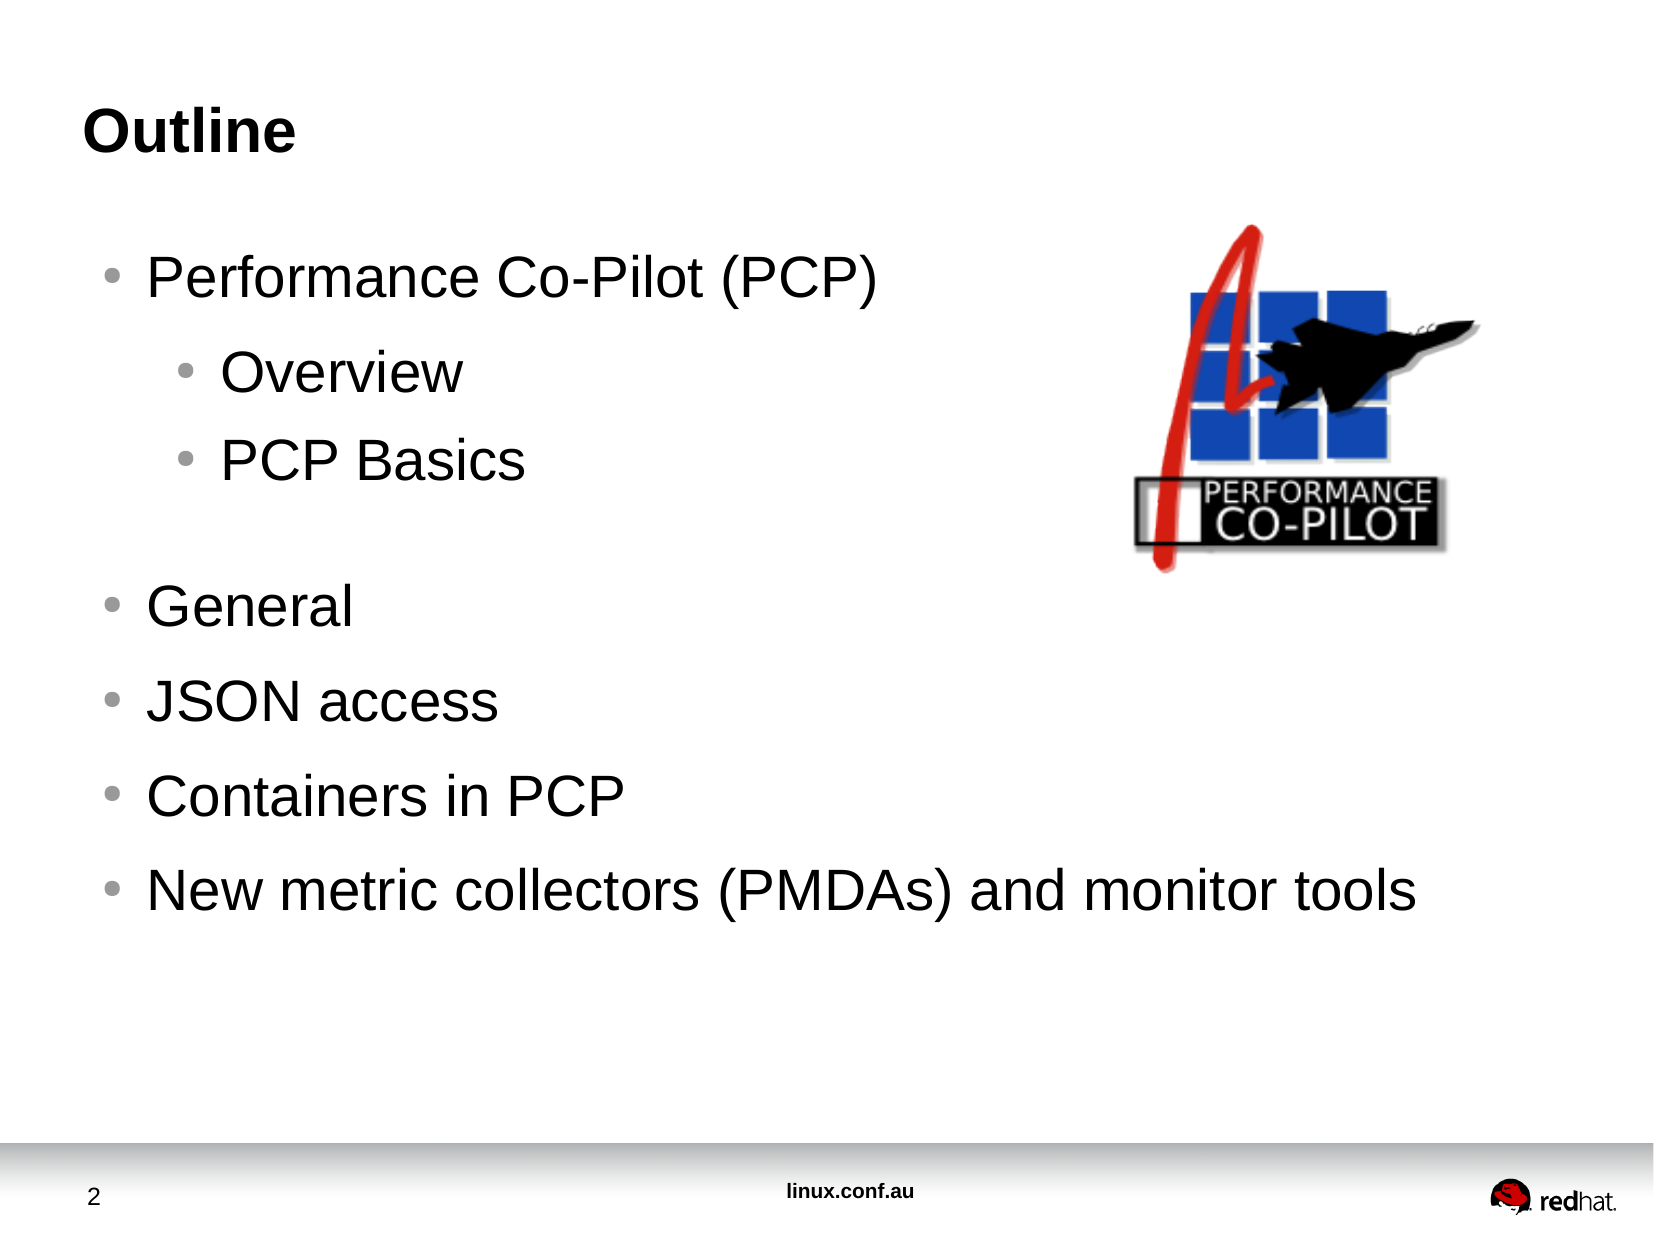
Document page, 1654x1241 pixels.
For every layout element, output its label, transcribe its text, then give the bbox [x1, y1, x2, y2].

title Outline [82, 37, 1571, 226]
picture [1117, 212, 1494, 591]
picture [0, 1143, 1654, 1241]
list Performance Co-Pilot (PCP) Overview PCP Basics General JSON access Containers in PCP New metric collectors (PMDAs) and monitor tools [86, 244, 1576, 1039]
